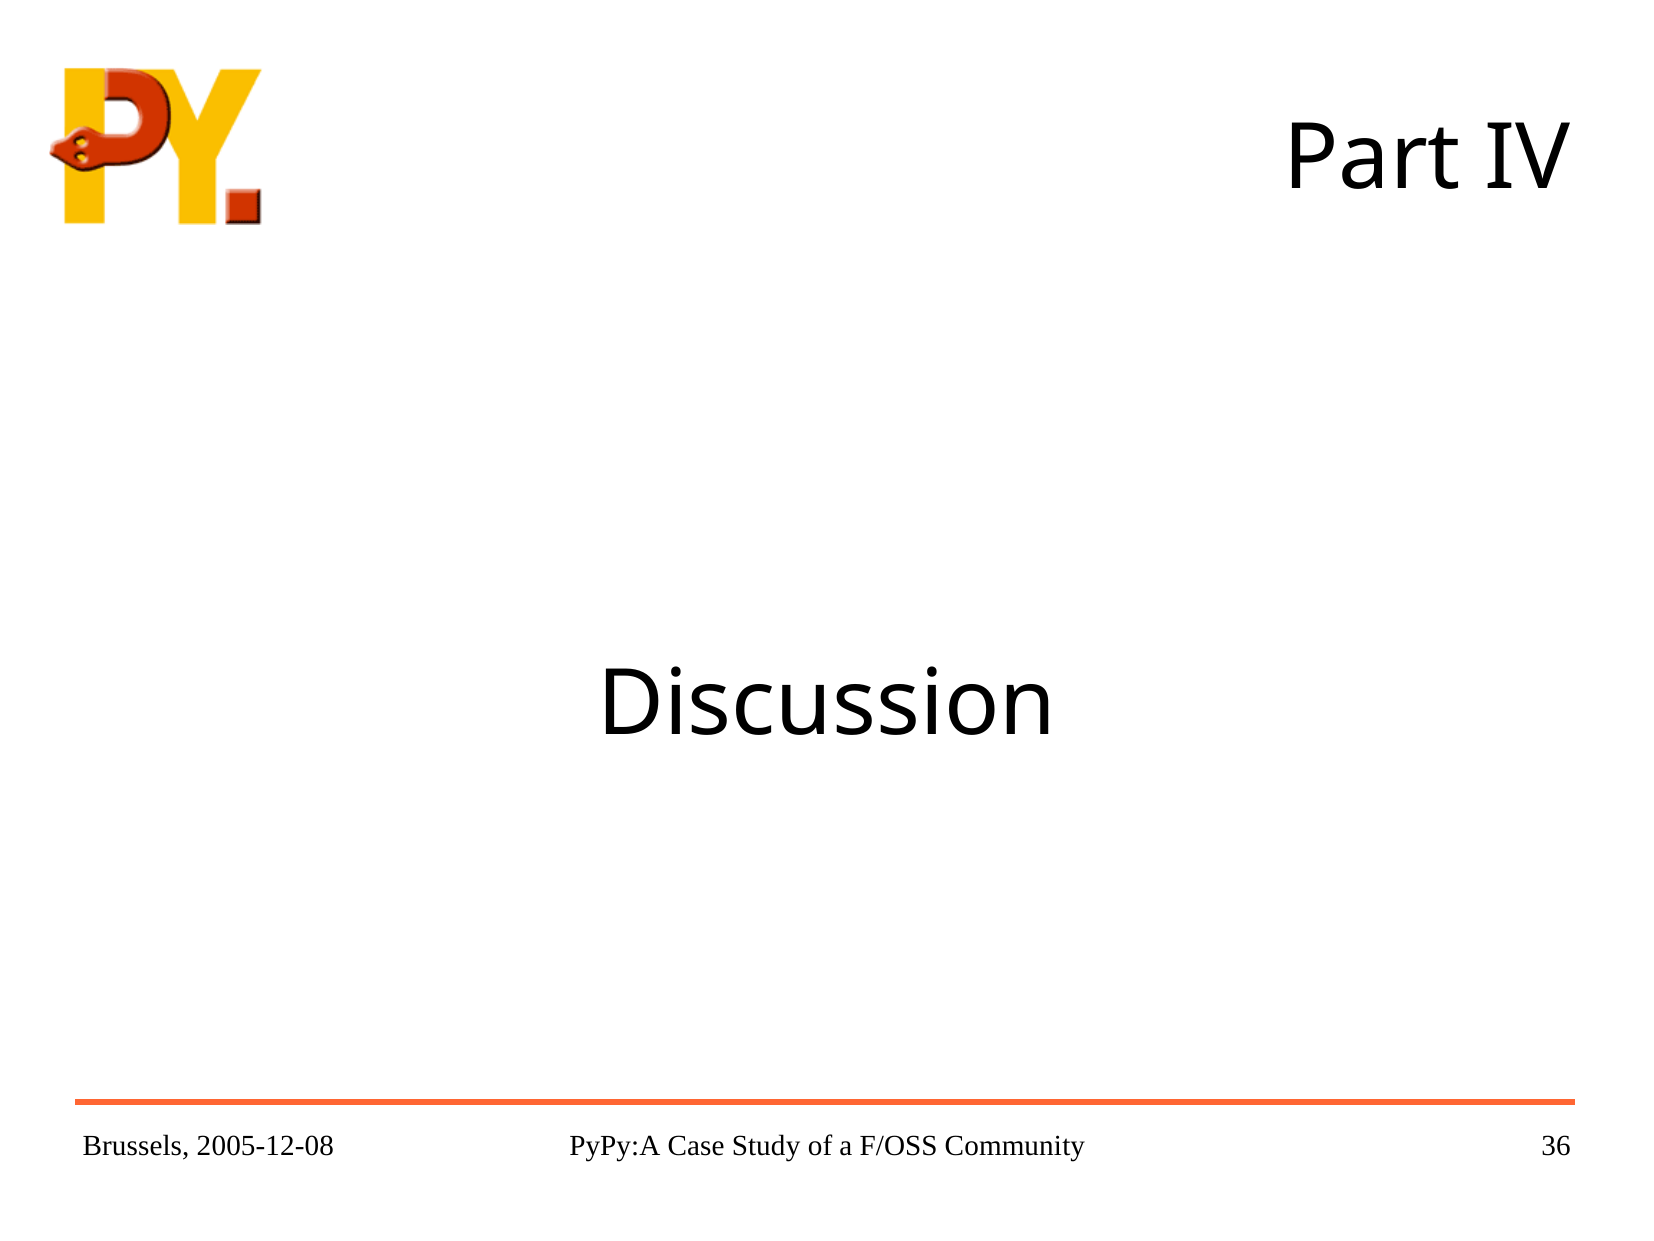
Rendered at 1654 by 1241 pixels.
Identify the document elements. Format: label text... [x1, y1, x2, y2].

title Part IV [337, 49, 1571, 257]
subtitle Discussion [82, 290, 1571, 1109]
picture [49, 67, 263, 225]
